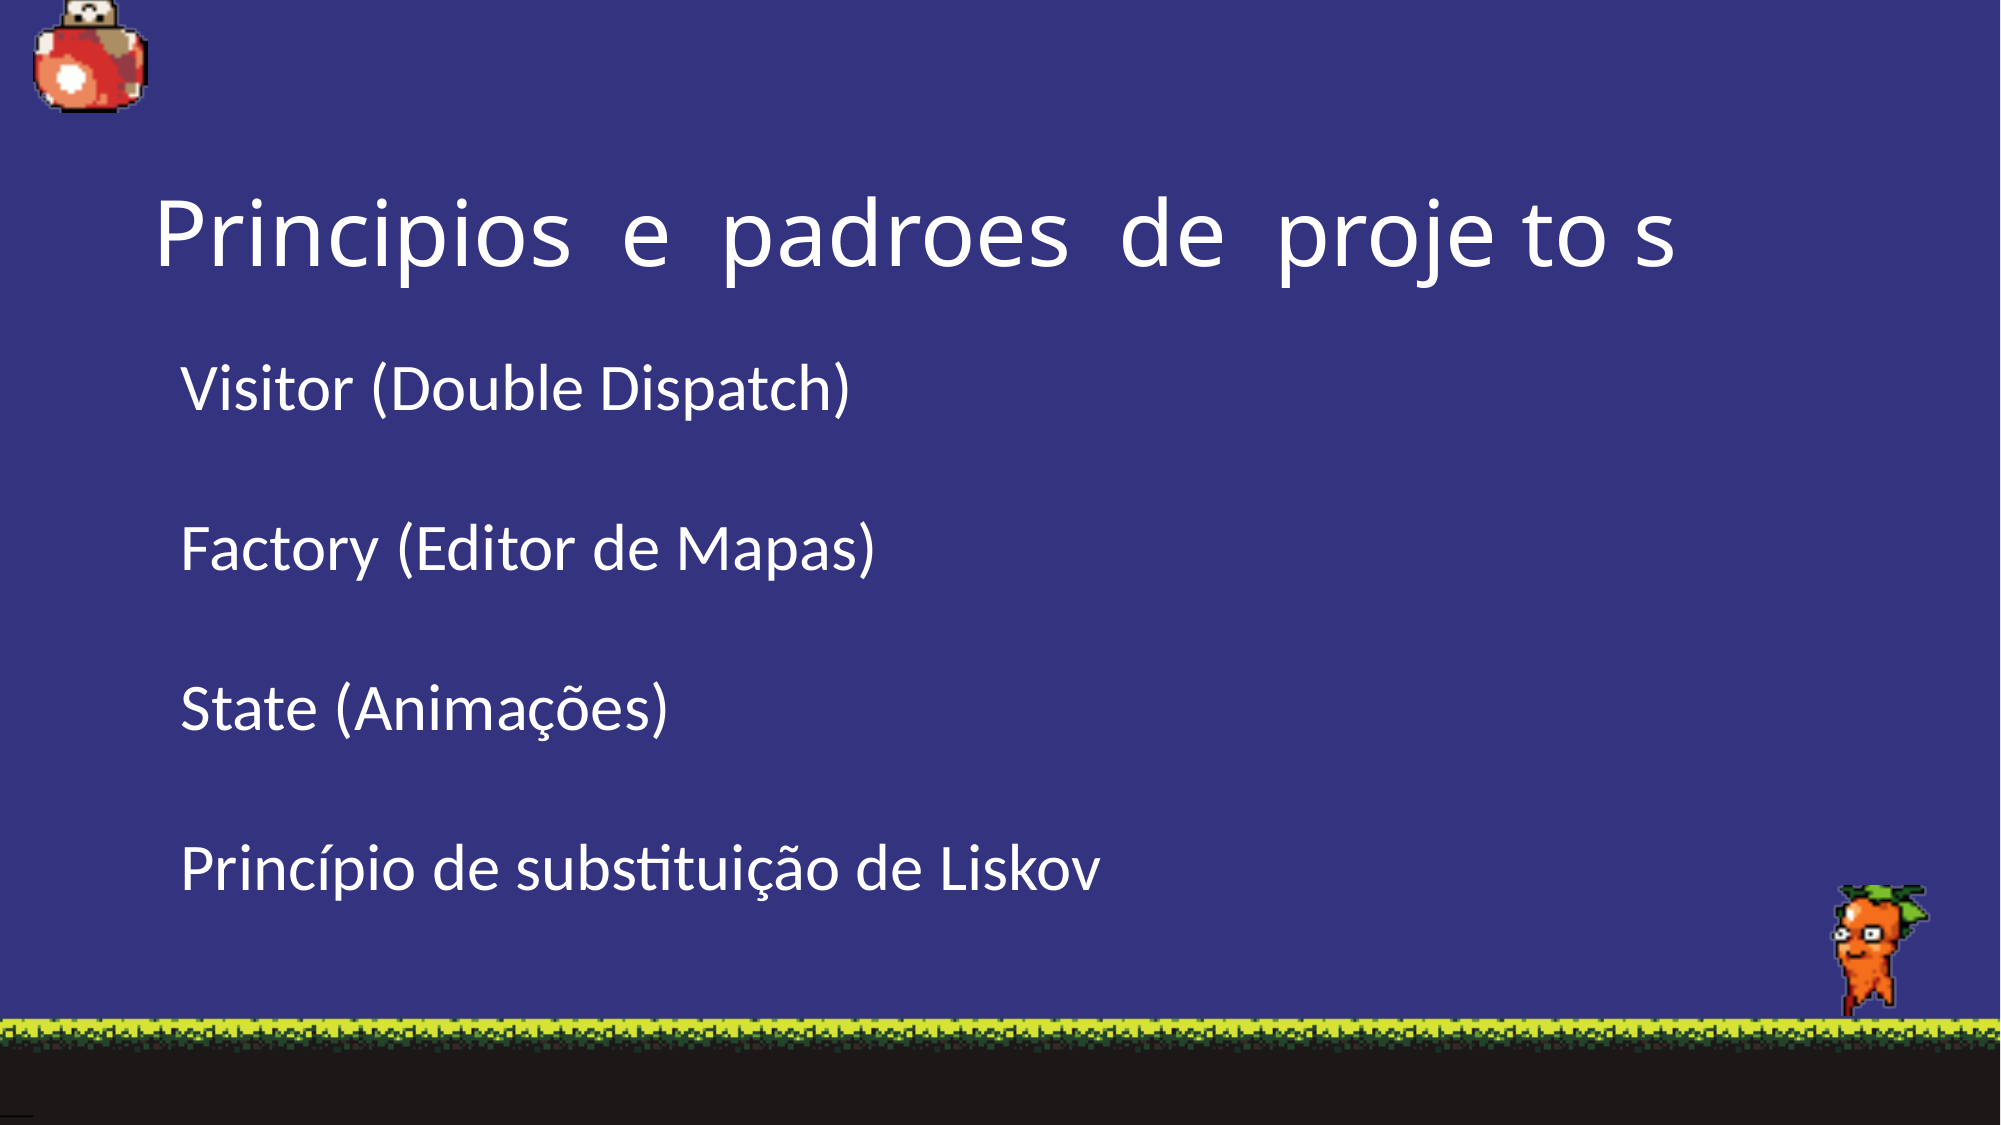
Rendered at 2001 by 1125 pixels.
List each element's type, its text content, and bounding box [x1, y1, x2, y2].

title Principios e padroes de proje to s [137, 120, 1863, 339]
title Visitor (Double Dispatch) Factory (Editor de Mapas) State (Animações) Princípio de substituição de Liskov [165, 262, 1891, 1125]
picture [0, 0, 2001, 1125]
